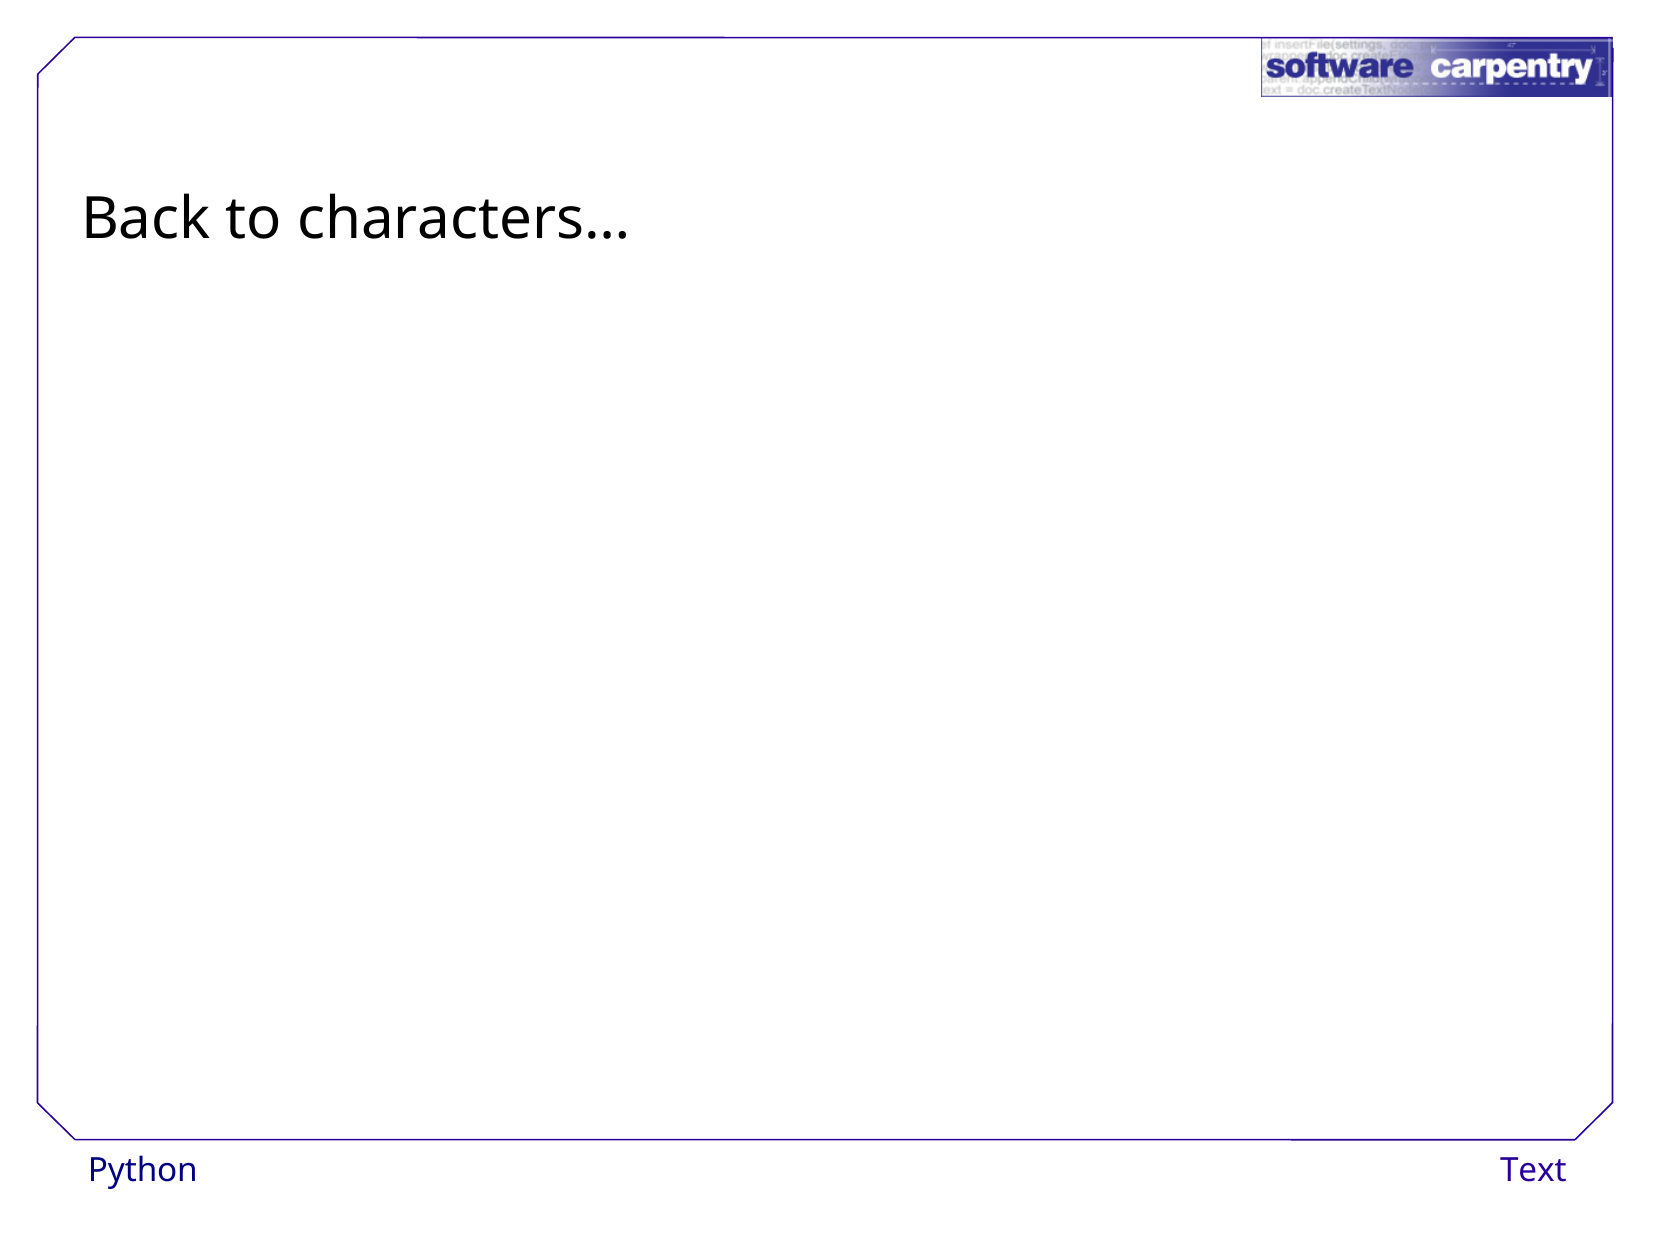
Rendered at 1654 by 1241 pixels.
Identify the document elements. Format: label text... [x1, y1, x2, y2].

picture [1261, 39, 1613, 97]
text_box Back to characters… [66, 138, 796, 259]
